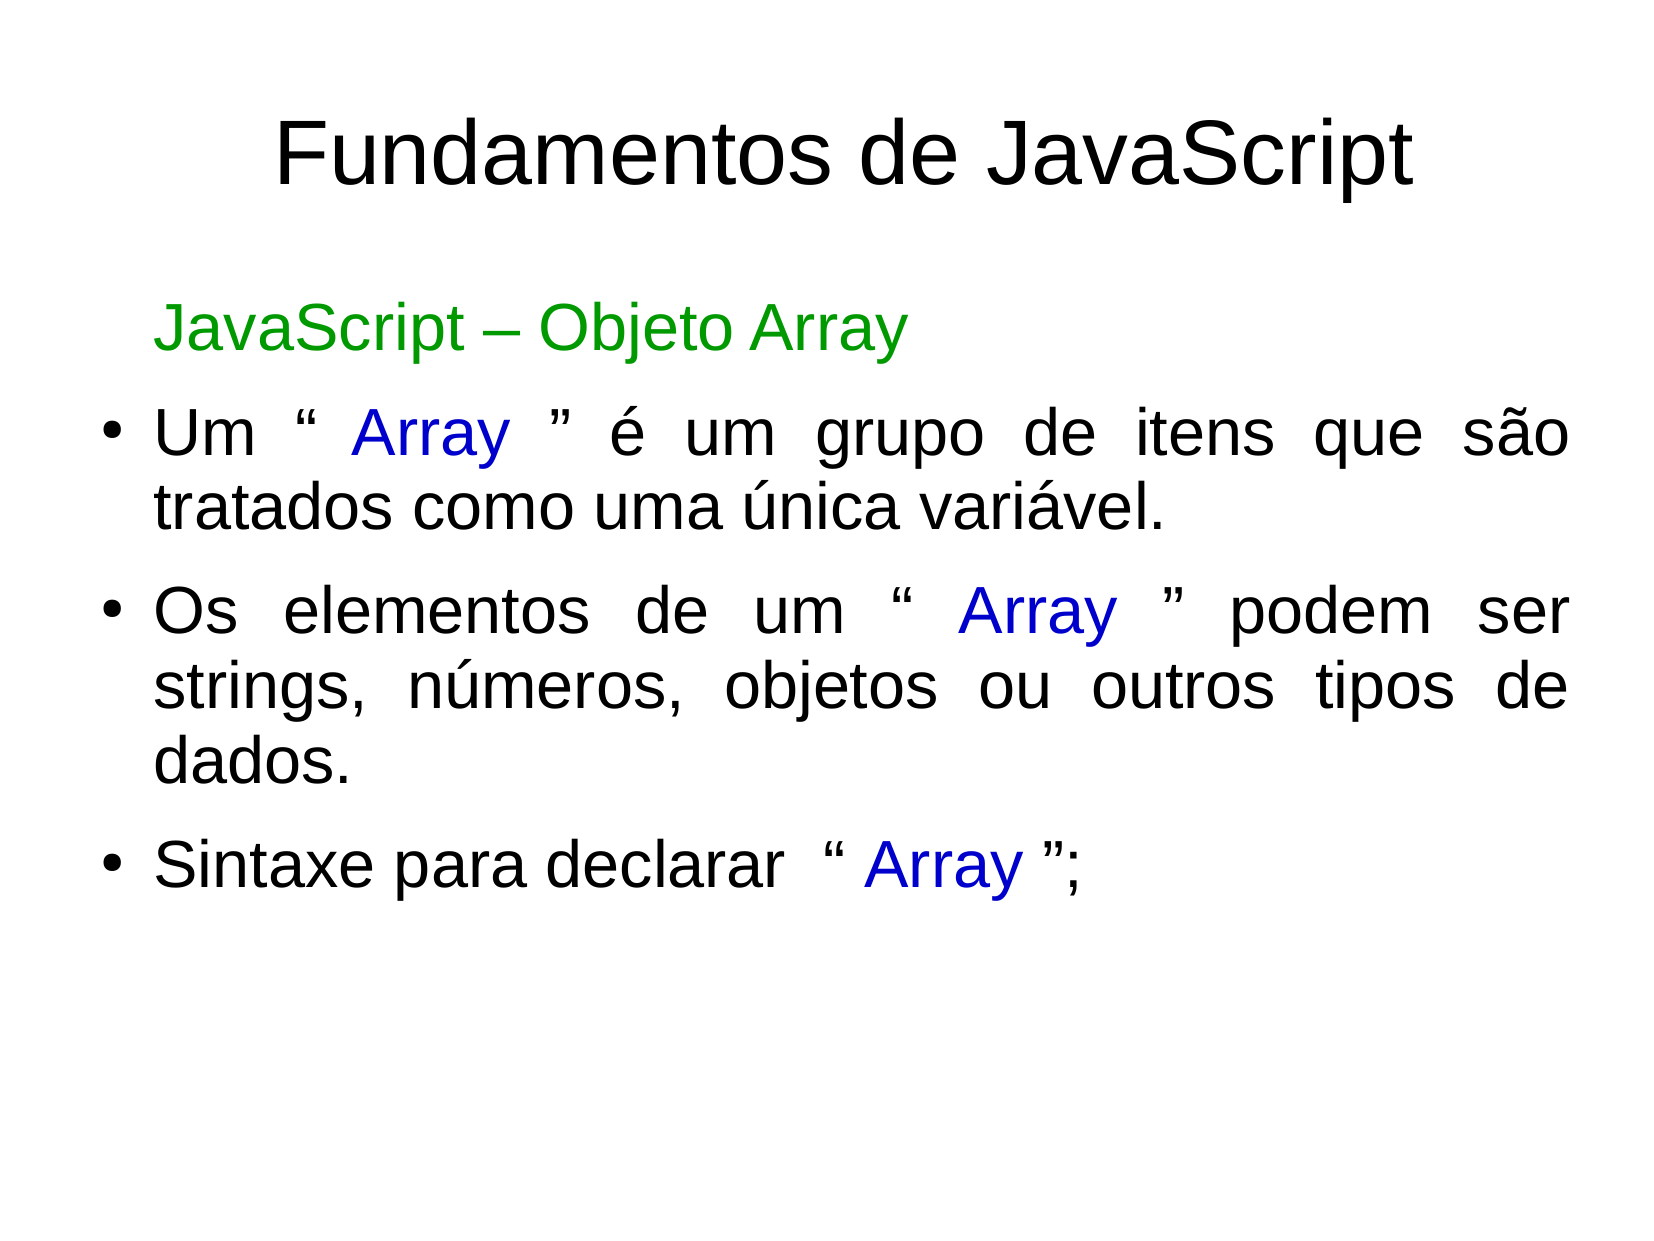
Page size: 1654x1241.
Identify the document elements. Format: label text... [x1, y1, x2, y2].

title Fundamentos de JavaScript [82, 49, 1571, 257]
list JavaScript – Objeto Array Um “ Array ” é um grupo de itens que são tratados como uma única variável. Os elementos de um “ Array ” podem ser strings, números, objetos ou outros tipos de dados. Sintaxe para declarar “ Array ”; [82, 290, 1571, 1010]
